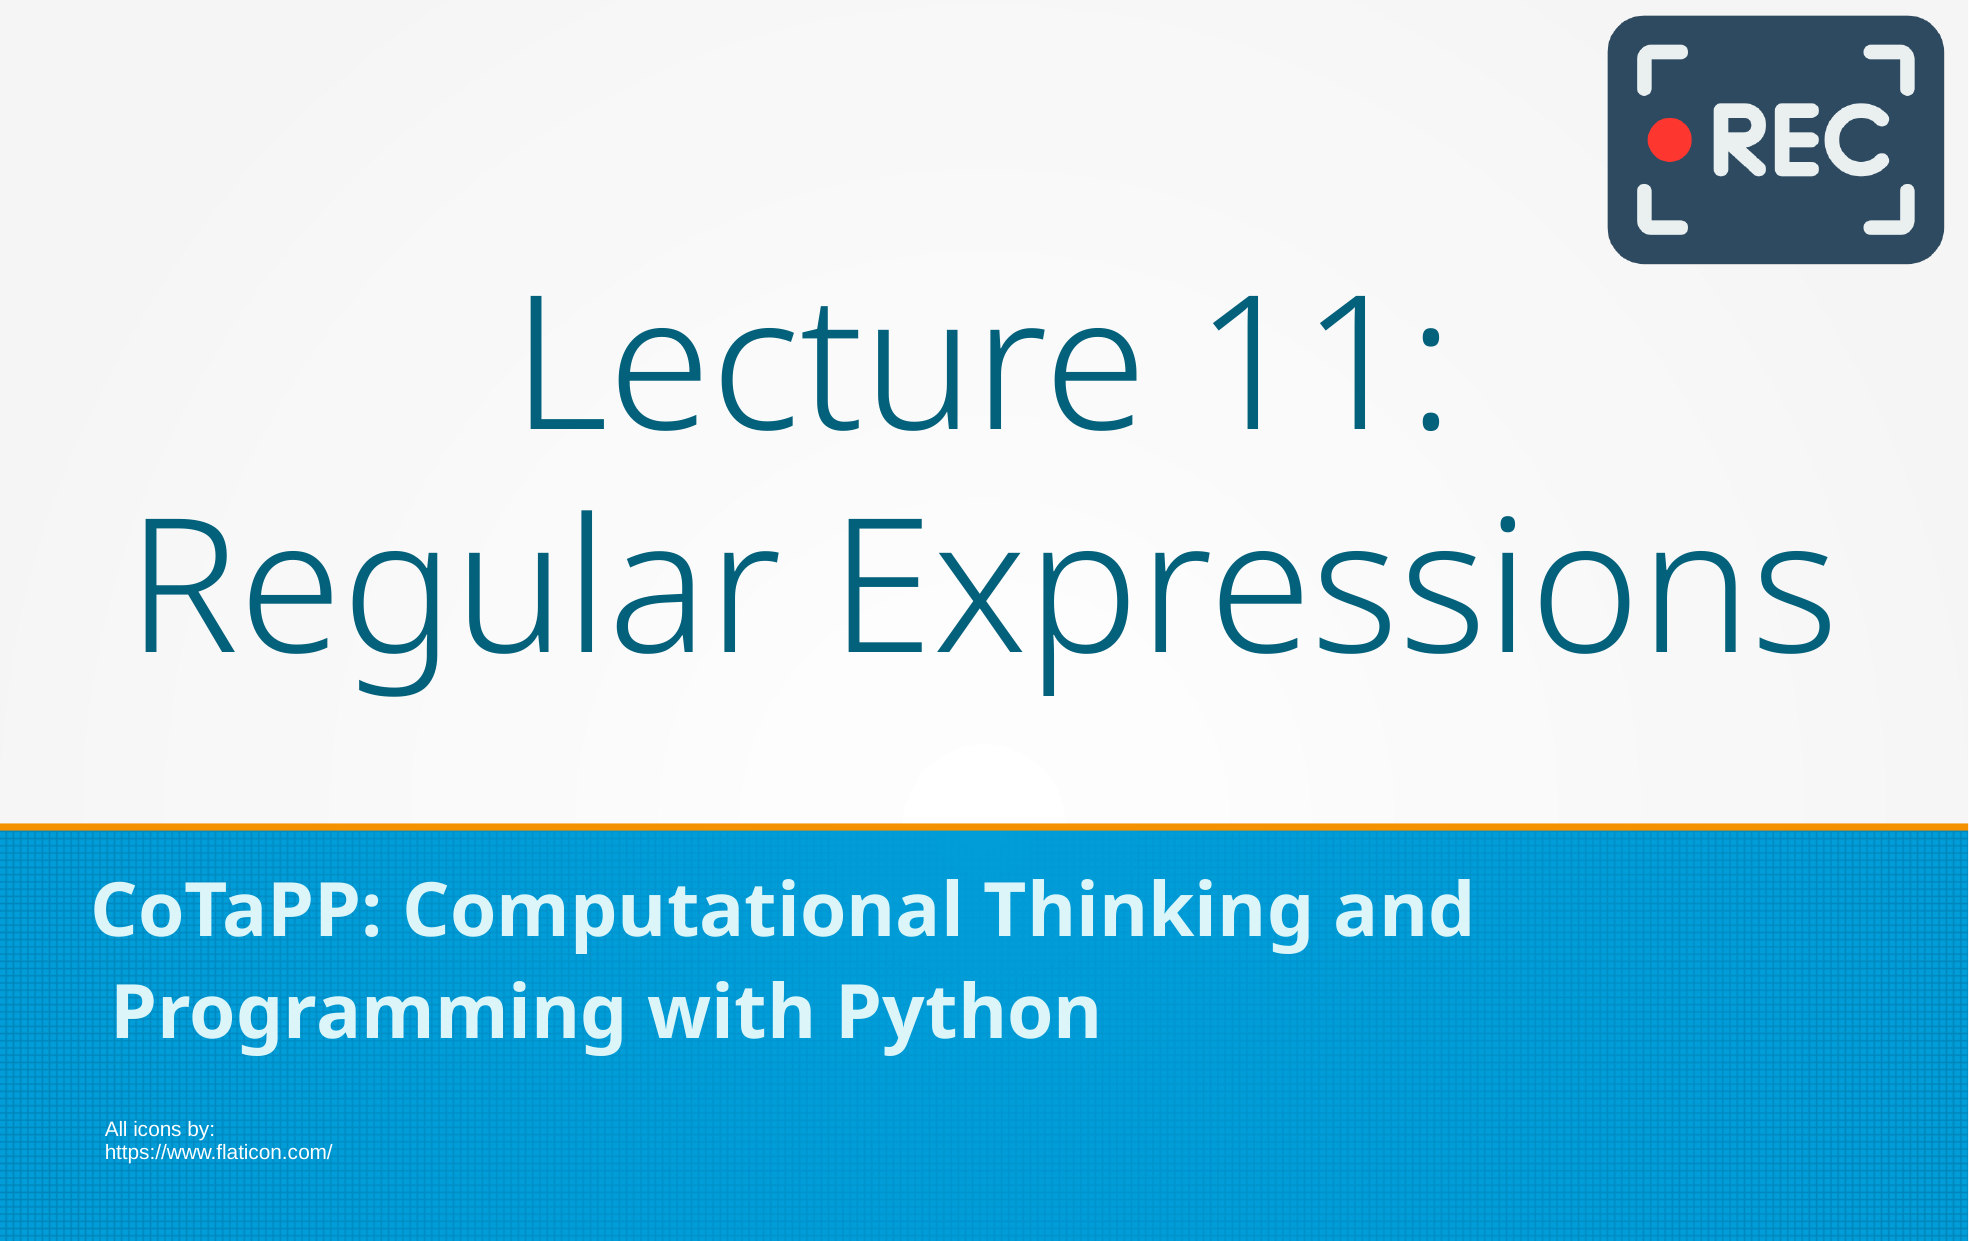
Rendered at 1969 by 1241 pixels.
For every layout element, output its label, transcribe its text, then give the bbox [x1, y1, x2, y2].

text_box All icons by: https://www.flaticon.com/ [90, 1110, 348, 1172]
subtitle CoTaPP: Computational Thinking and Programming with Python [90, 855, 1654, 1063]
picture [0, 0, 1969, 830]
title Lecture 11: Regular Expressions [98, 49, 1870, 691]
